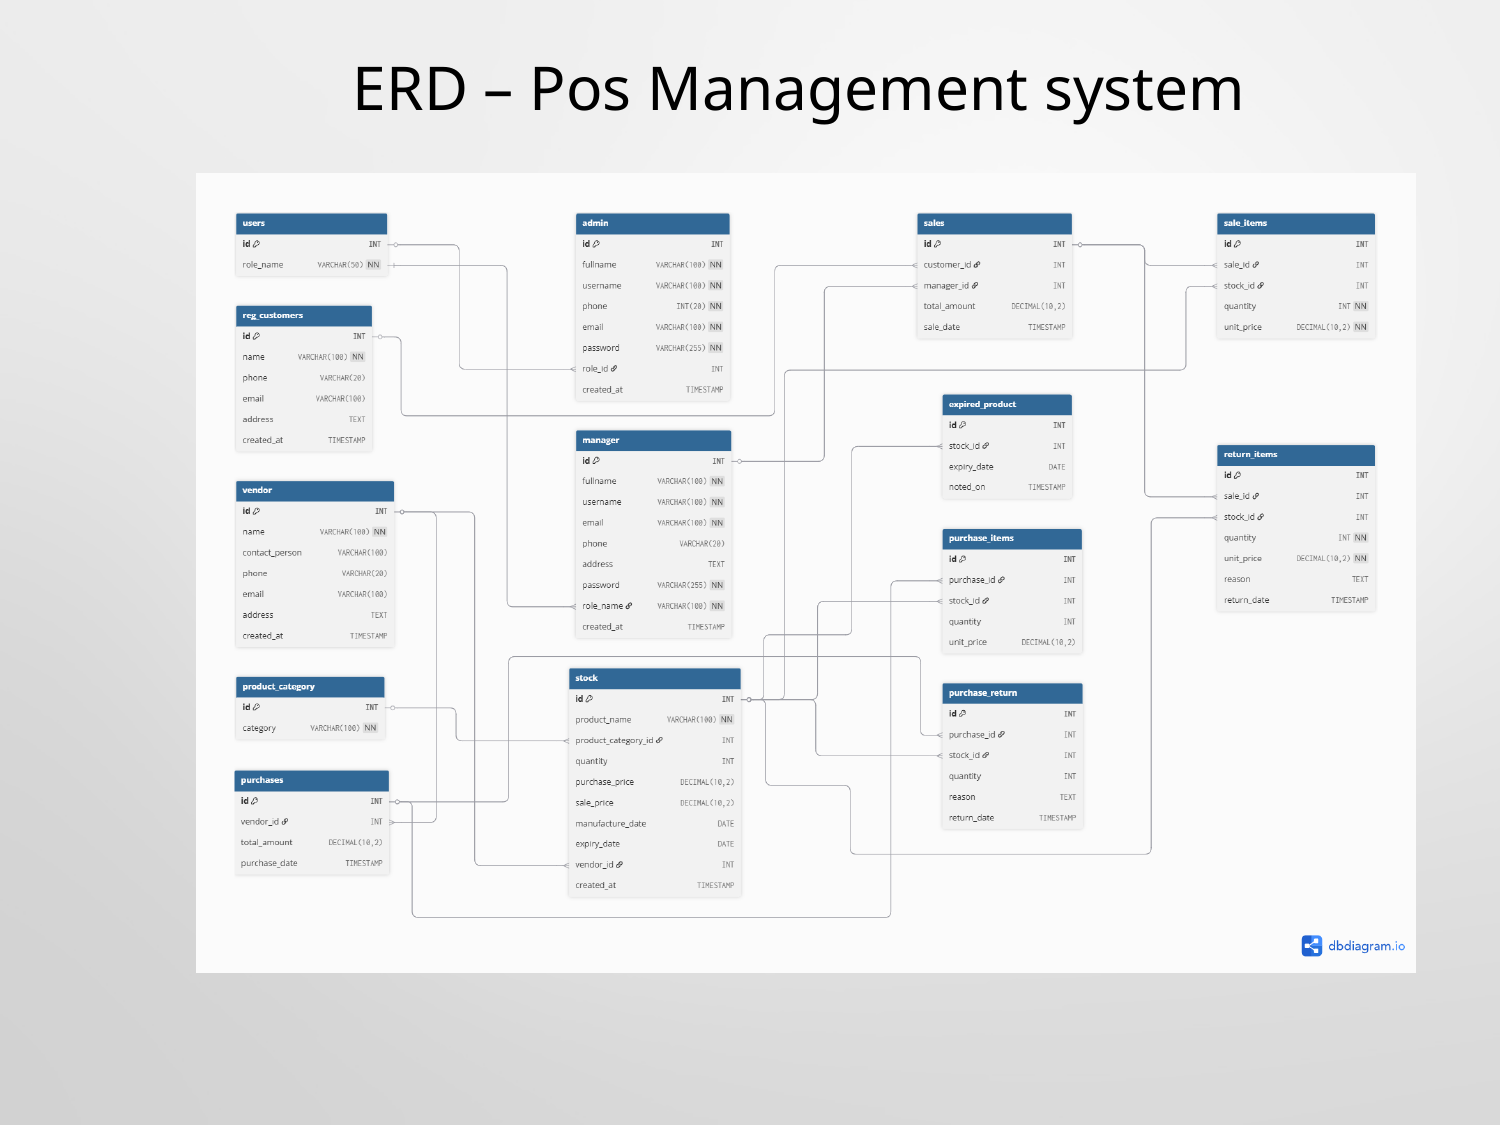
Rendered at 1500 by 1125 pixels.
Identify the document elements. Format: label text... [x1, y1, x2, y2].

picture [196, 173, 1416, 973]
title ERD – Pos Management system [175, 0, 1440, 174]
